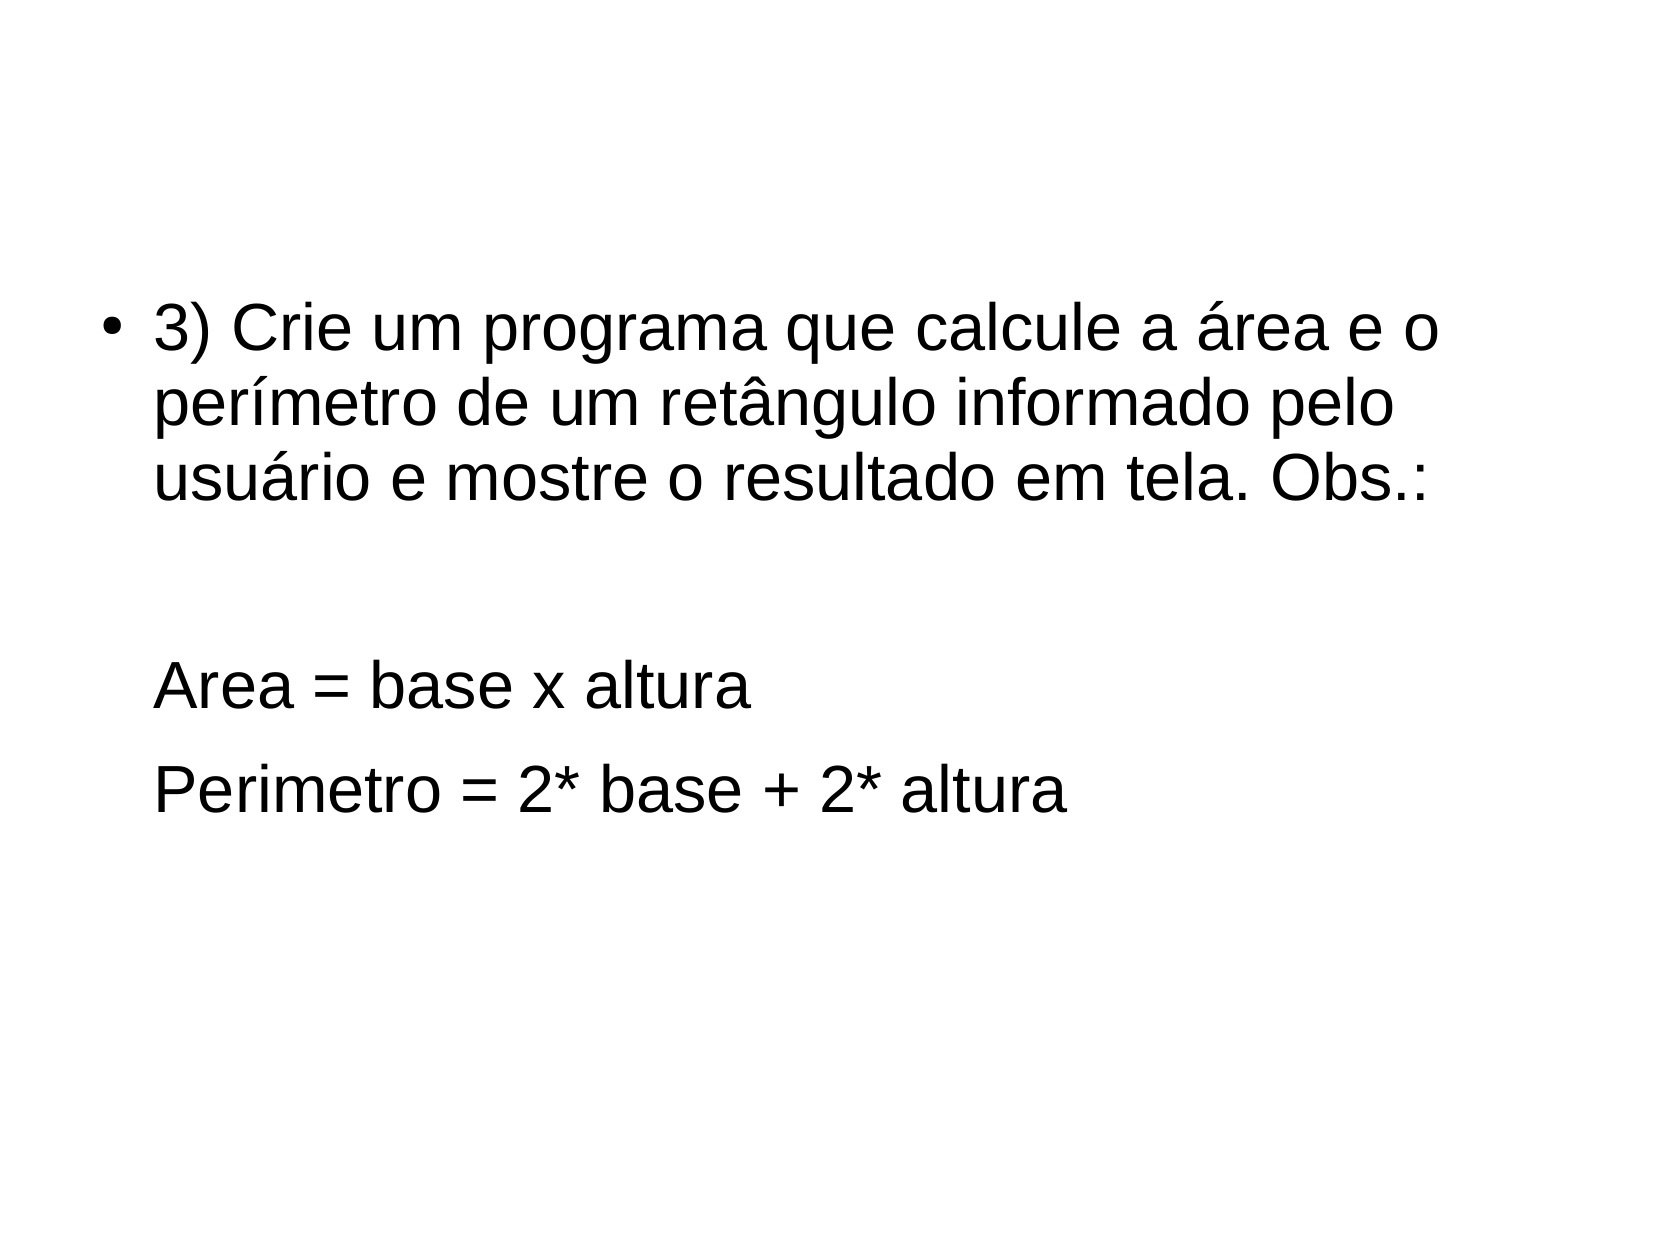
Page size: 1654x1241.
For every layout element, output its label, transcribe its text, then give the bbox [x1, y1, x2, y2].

list 3) Crie um programa que calcule a área e o perímetro de um retângulo informado pelo usuário e mostre o resultado em tela. Obs.: Area = base x altura Perimetro = 2* base + 2* altura [82, 290, 1571, 1109]
